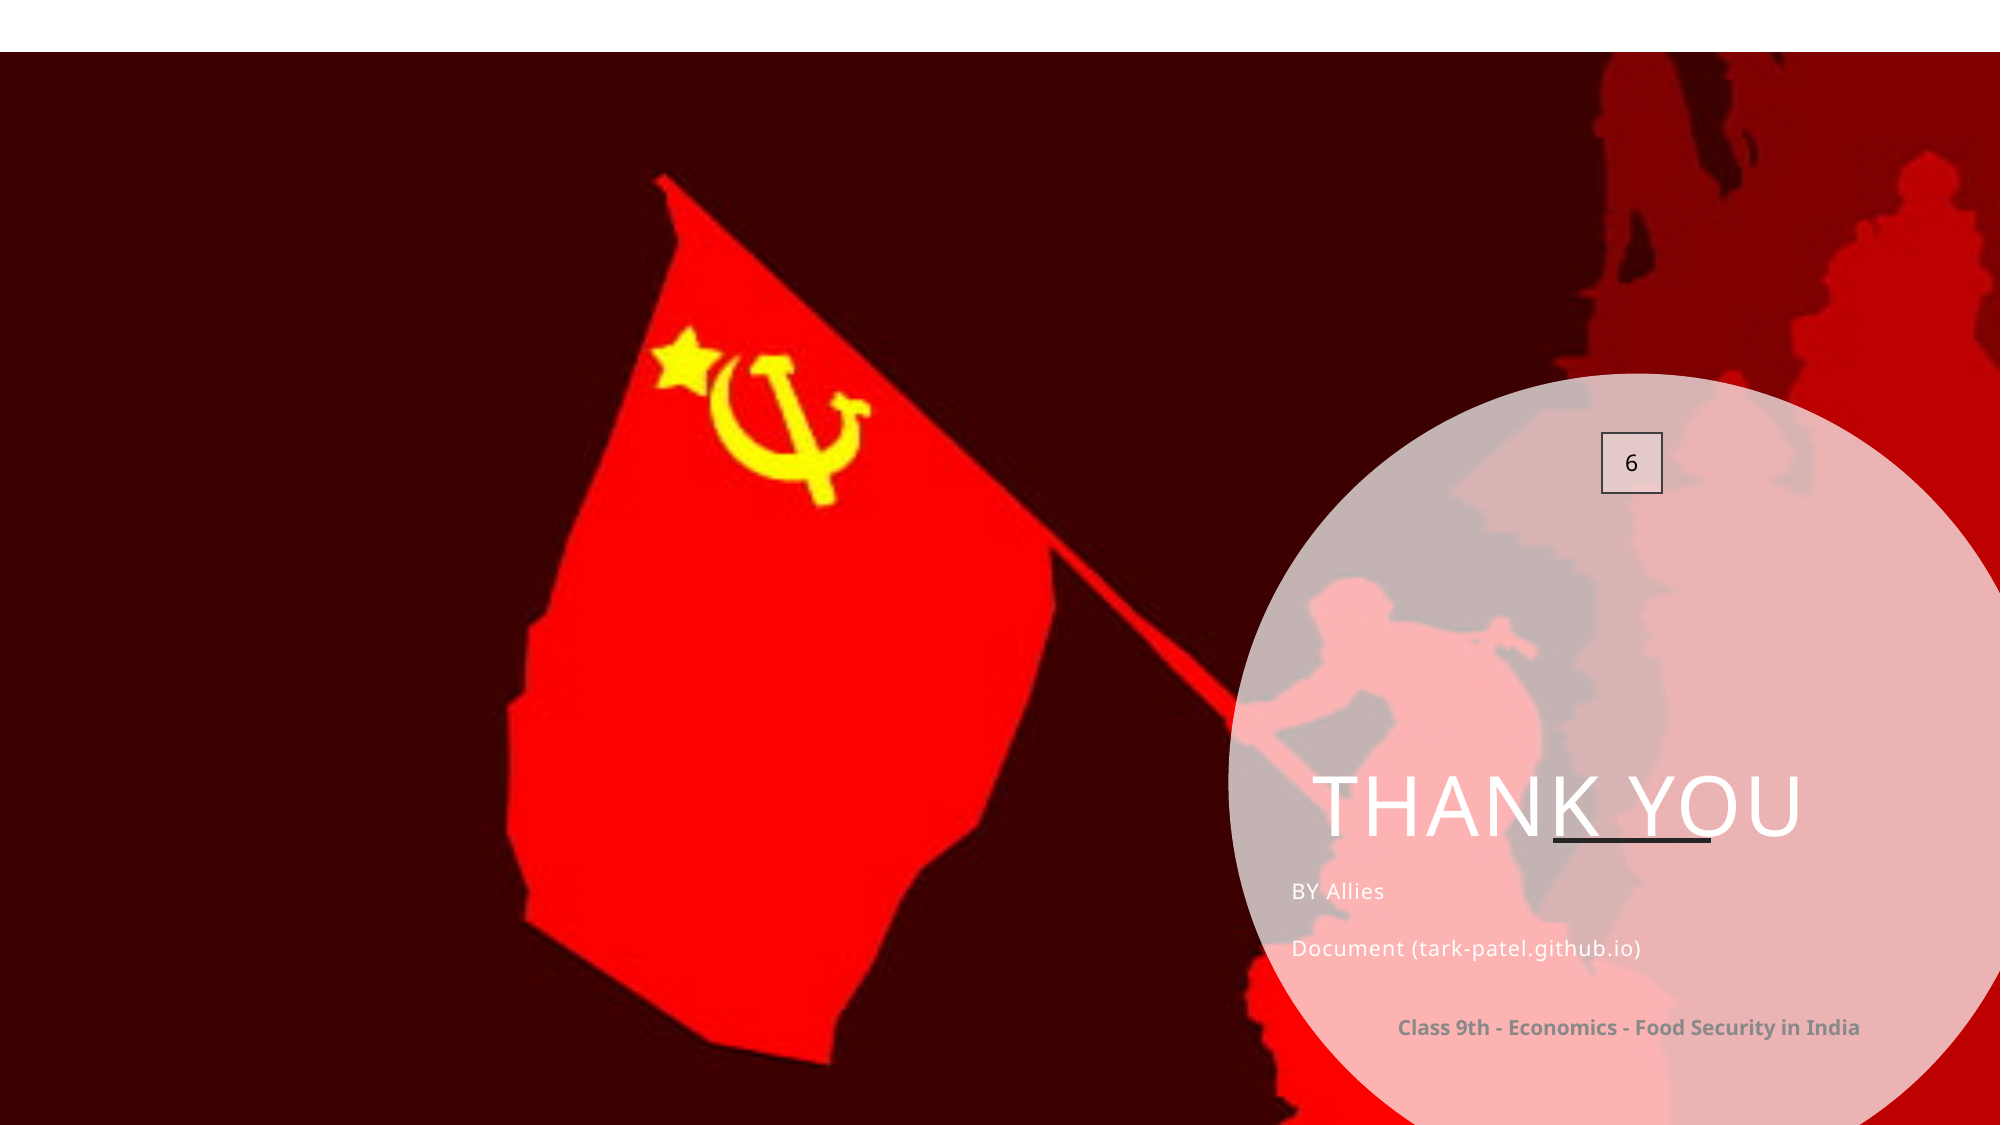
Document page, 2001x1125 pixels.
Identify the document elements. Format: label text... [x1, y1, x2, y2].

slide_number 6 [1601, 433, 1662, 494]
footer Class 9th - Economics - Food Security in India [1380, 1006, 1884, 1067]
title THANK YOU [1297, 560, 1929, 860]
picture [0, 52, 2000, 1125]
subtitle BY Allies Document (tark-patel.github.io) [1276, 860, 1988, 973]
text_box [1228, 373, 2000, 1125]
picture [1861, 973, 2000, 1125]
